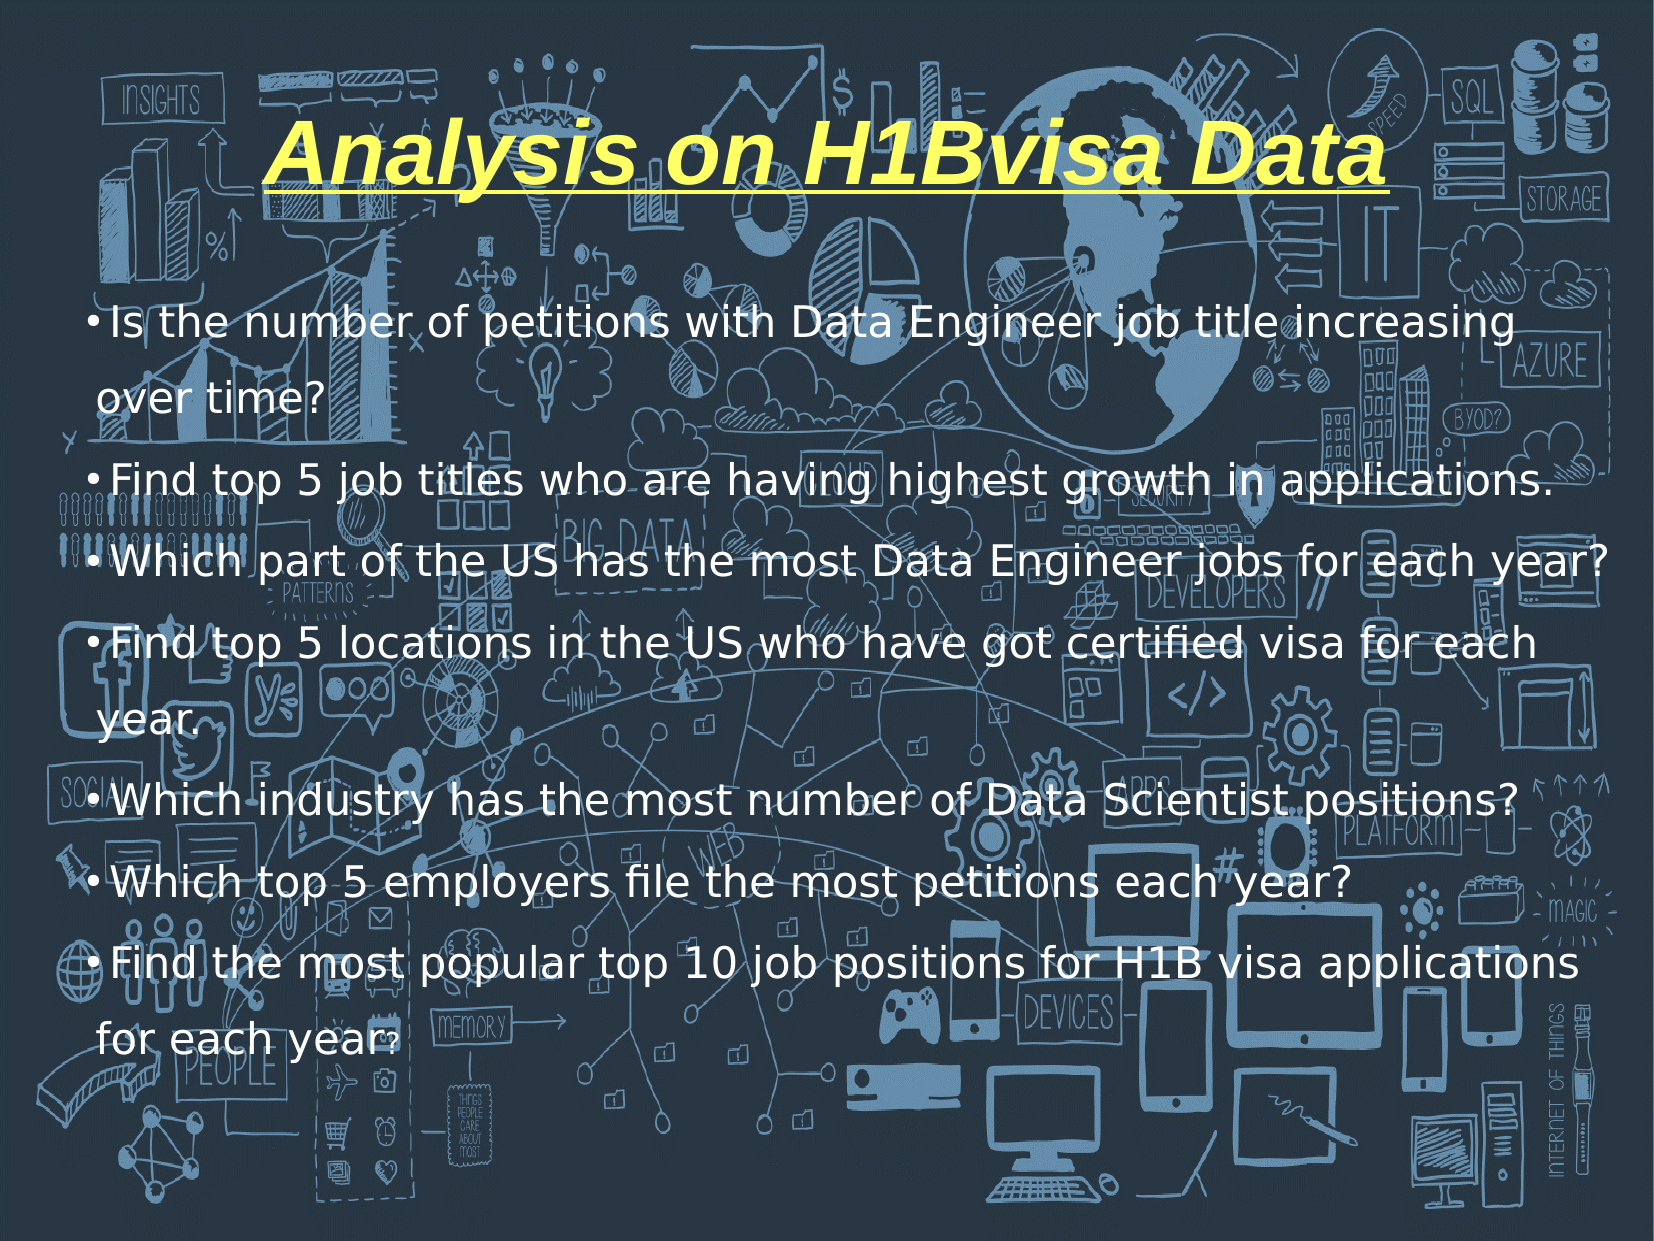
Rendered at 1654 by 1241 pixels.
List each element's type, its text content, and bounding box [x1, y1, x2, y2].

title Analysis on H1Bvisa Data [82, 49, 1571, 257]
picture [0, 0, 1654, 1241]
list Is the number of petitions with Data Engineer job title increasing over time? Find top 5 job titles who are having highest growth in applications. Which part of the US has the most Data Engineer jobs for each year? Find top 5 locations in the US who have got certified visa for each year. Which industry has the most number of Data Scientist positions? Which top 5 employers file the most petitions each year? Find the most popular top 10 job positions for H1B visa applications for each year? [82, 271, 1619, 1134]
